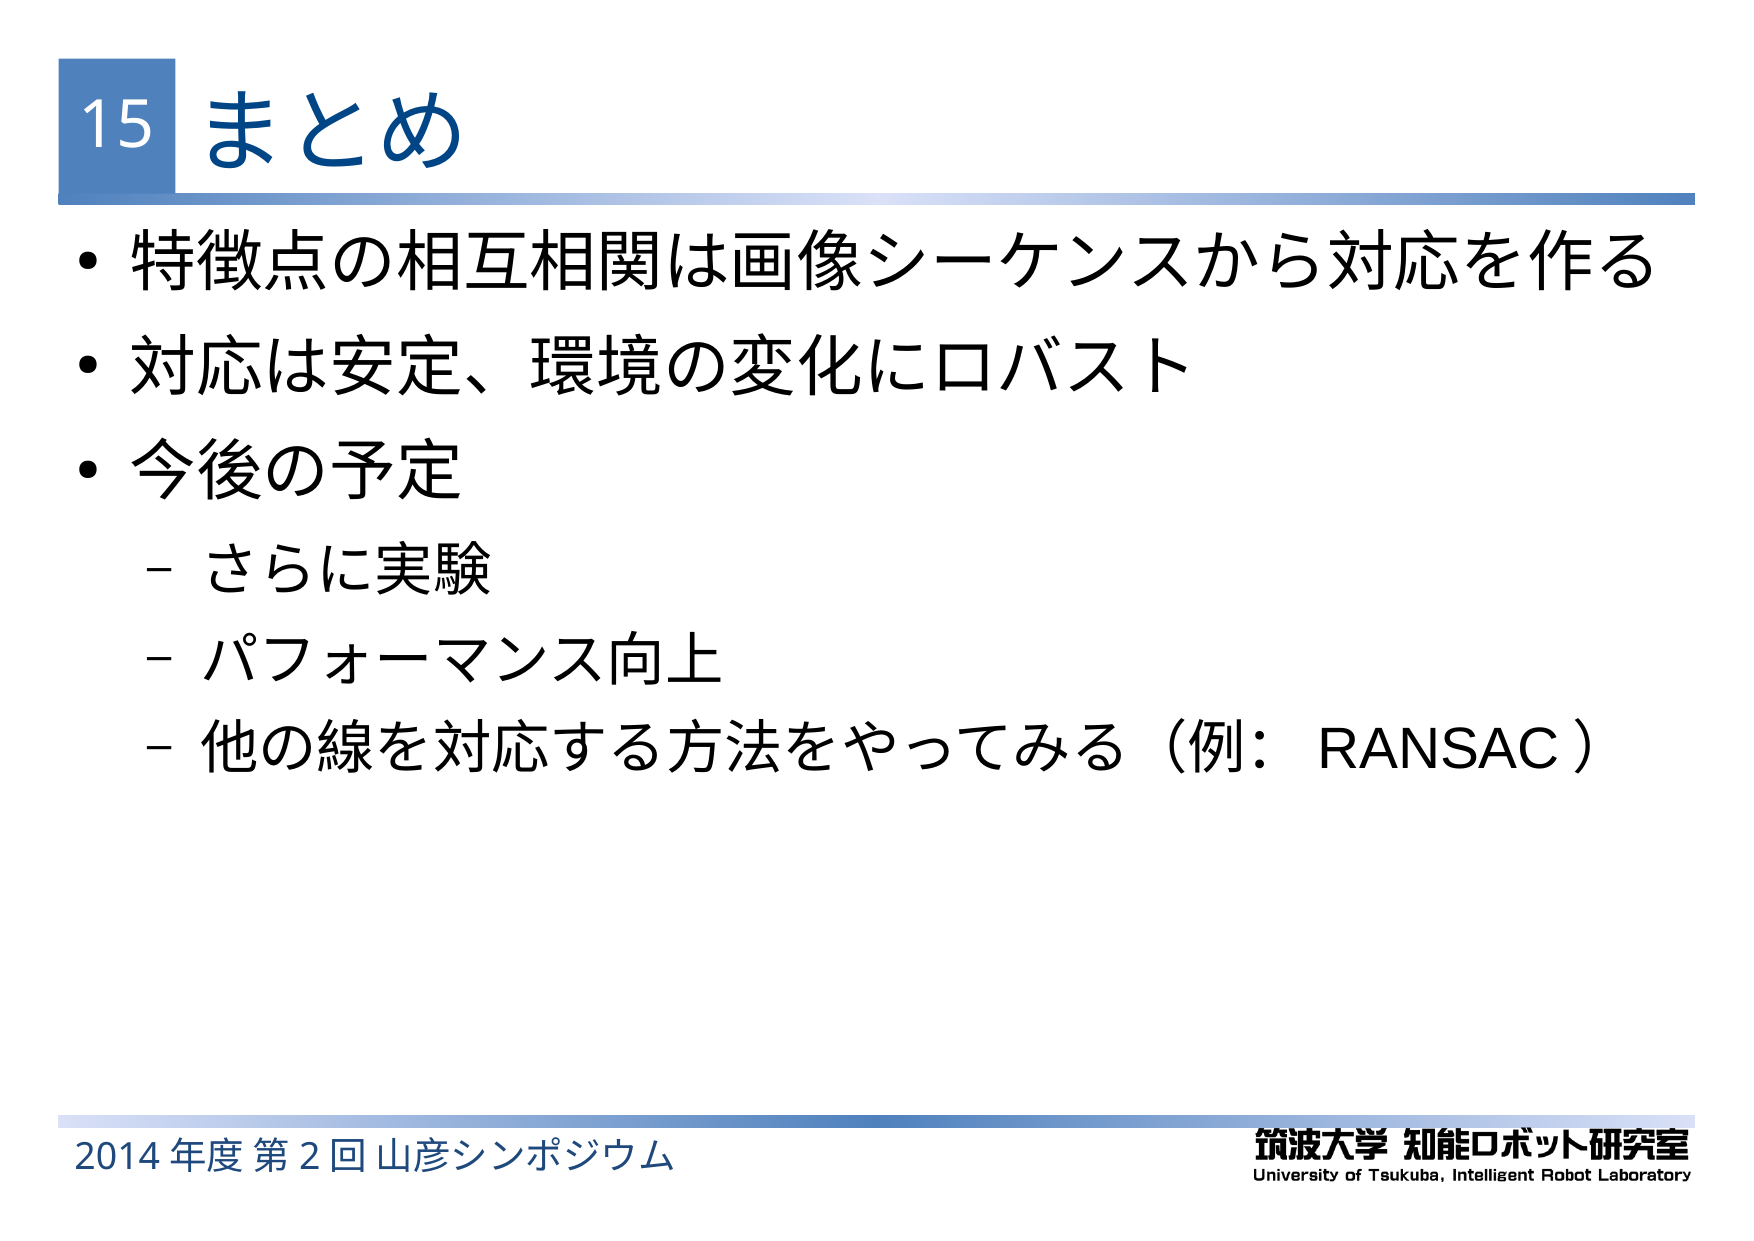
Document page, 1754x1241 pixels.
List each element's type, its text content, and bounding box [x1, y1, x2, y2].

picture [1252, 1127, 1691, 1182]
title まとめ [193, 61, 1651, 205]
list 特徴点の相互相関は画像シーケンスから対応を作る 対応は安定、環境の変化にロバスト 今後の予定 さらに実験 パフォーマンス向上 他の線を対応する方法をやってみる（例：RANSAC） [58, 223, 1696, 1116]
